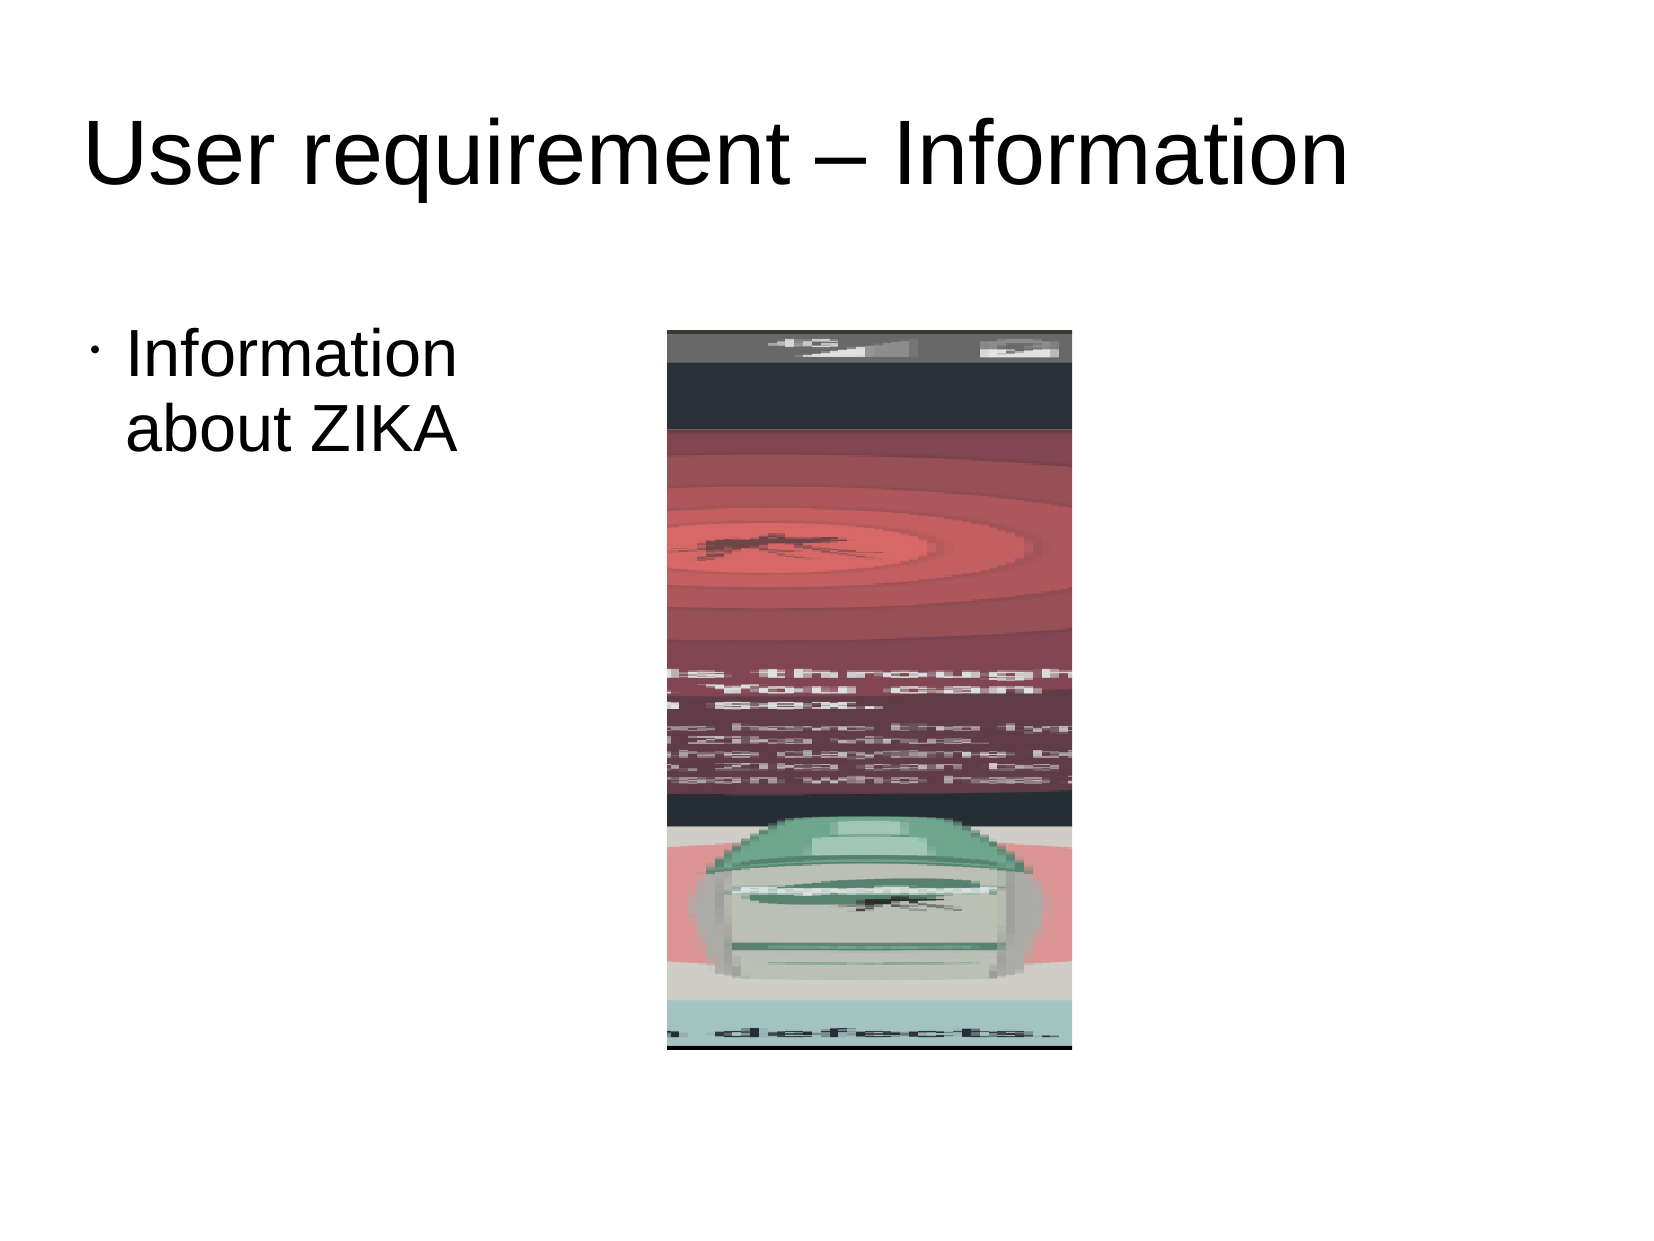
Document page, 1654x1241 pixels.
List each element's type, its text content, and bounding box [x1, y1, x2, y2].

title User requirement – Information [82, 49, 1571, 257]
text_box Information about ZIKA [90, 315, 668, 1241]
picture [667, 330, 1073, 1050]
